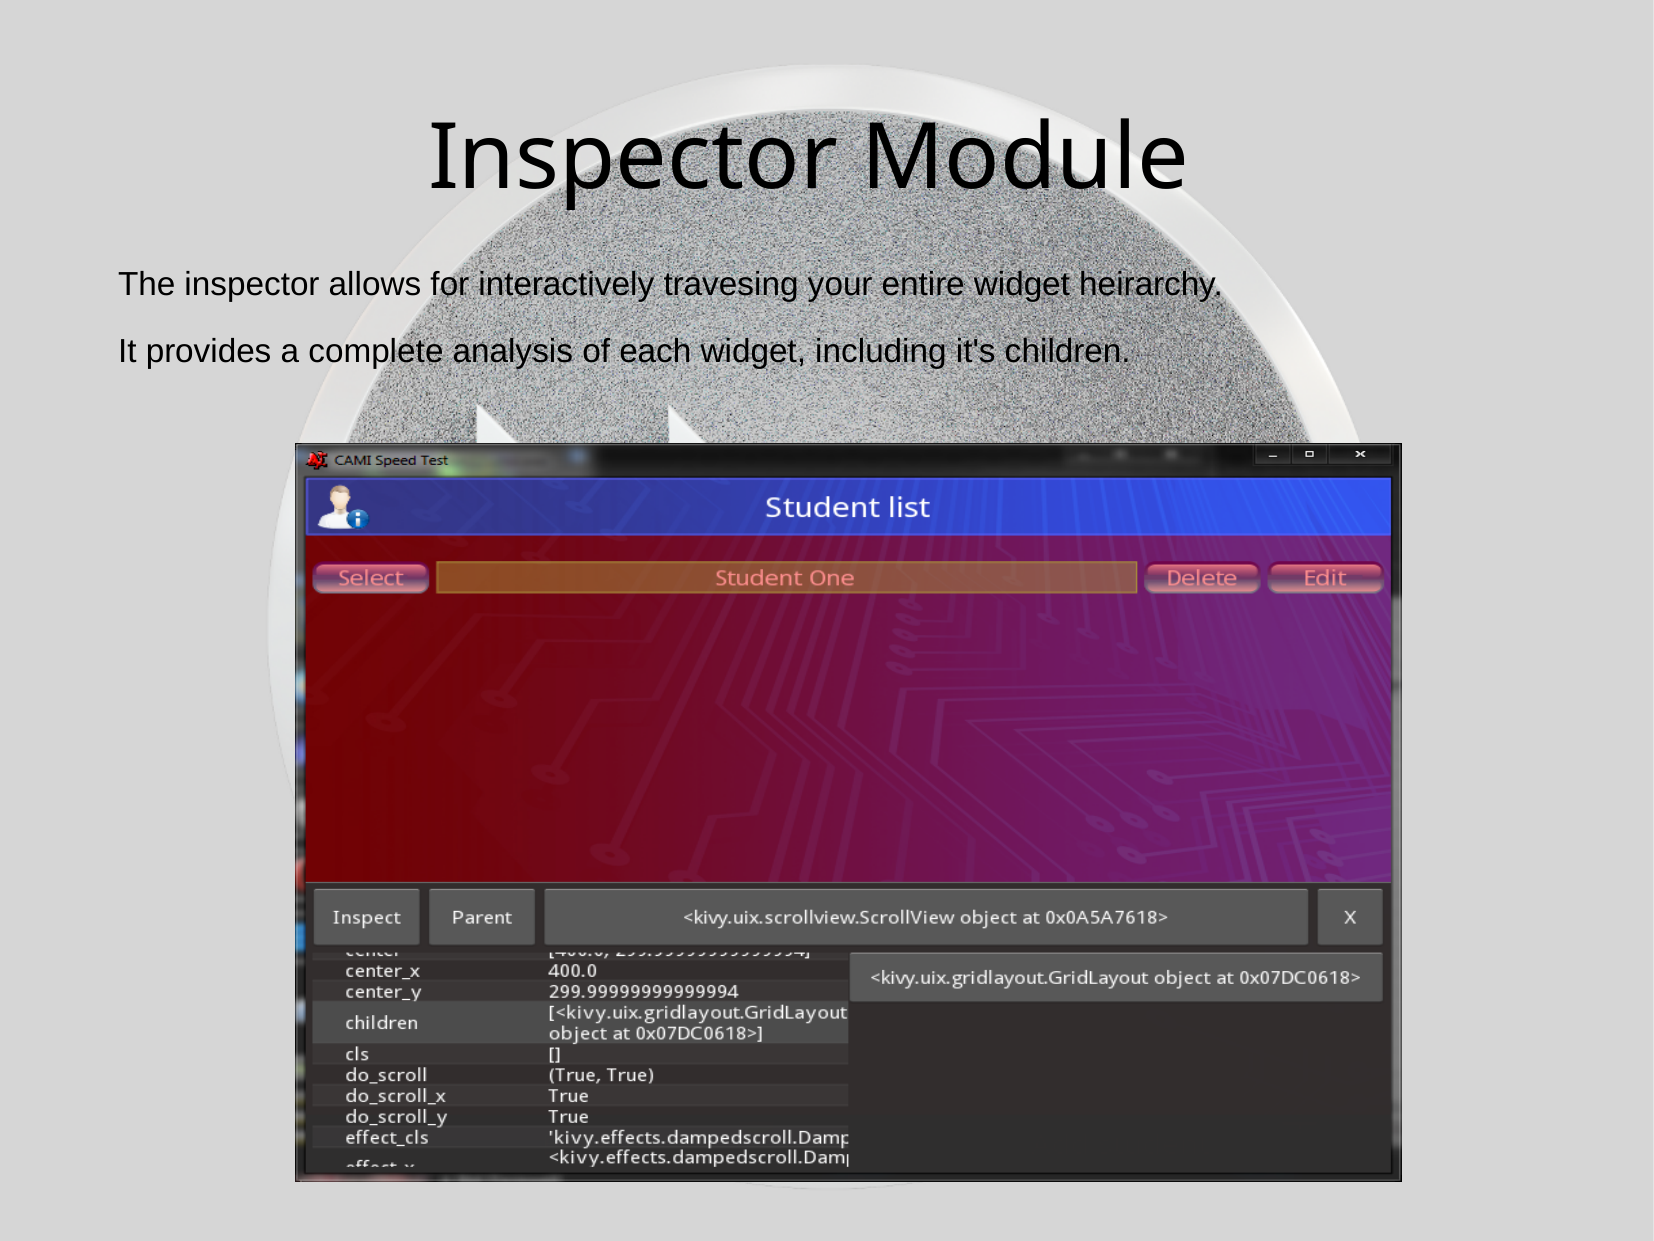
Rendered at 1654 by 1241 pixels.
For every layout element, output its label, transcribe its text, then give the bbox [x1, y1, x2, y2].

list The inspector allows for interactively travesing your entire widget heirarchy. It provides a complete analysis of each widget, including it's children. [118, 265, 1506, 437]
picture [0, 0, 1654, 1241]
title Inspector Module [82, 49, 1536, 257]
